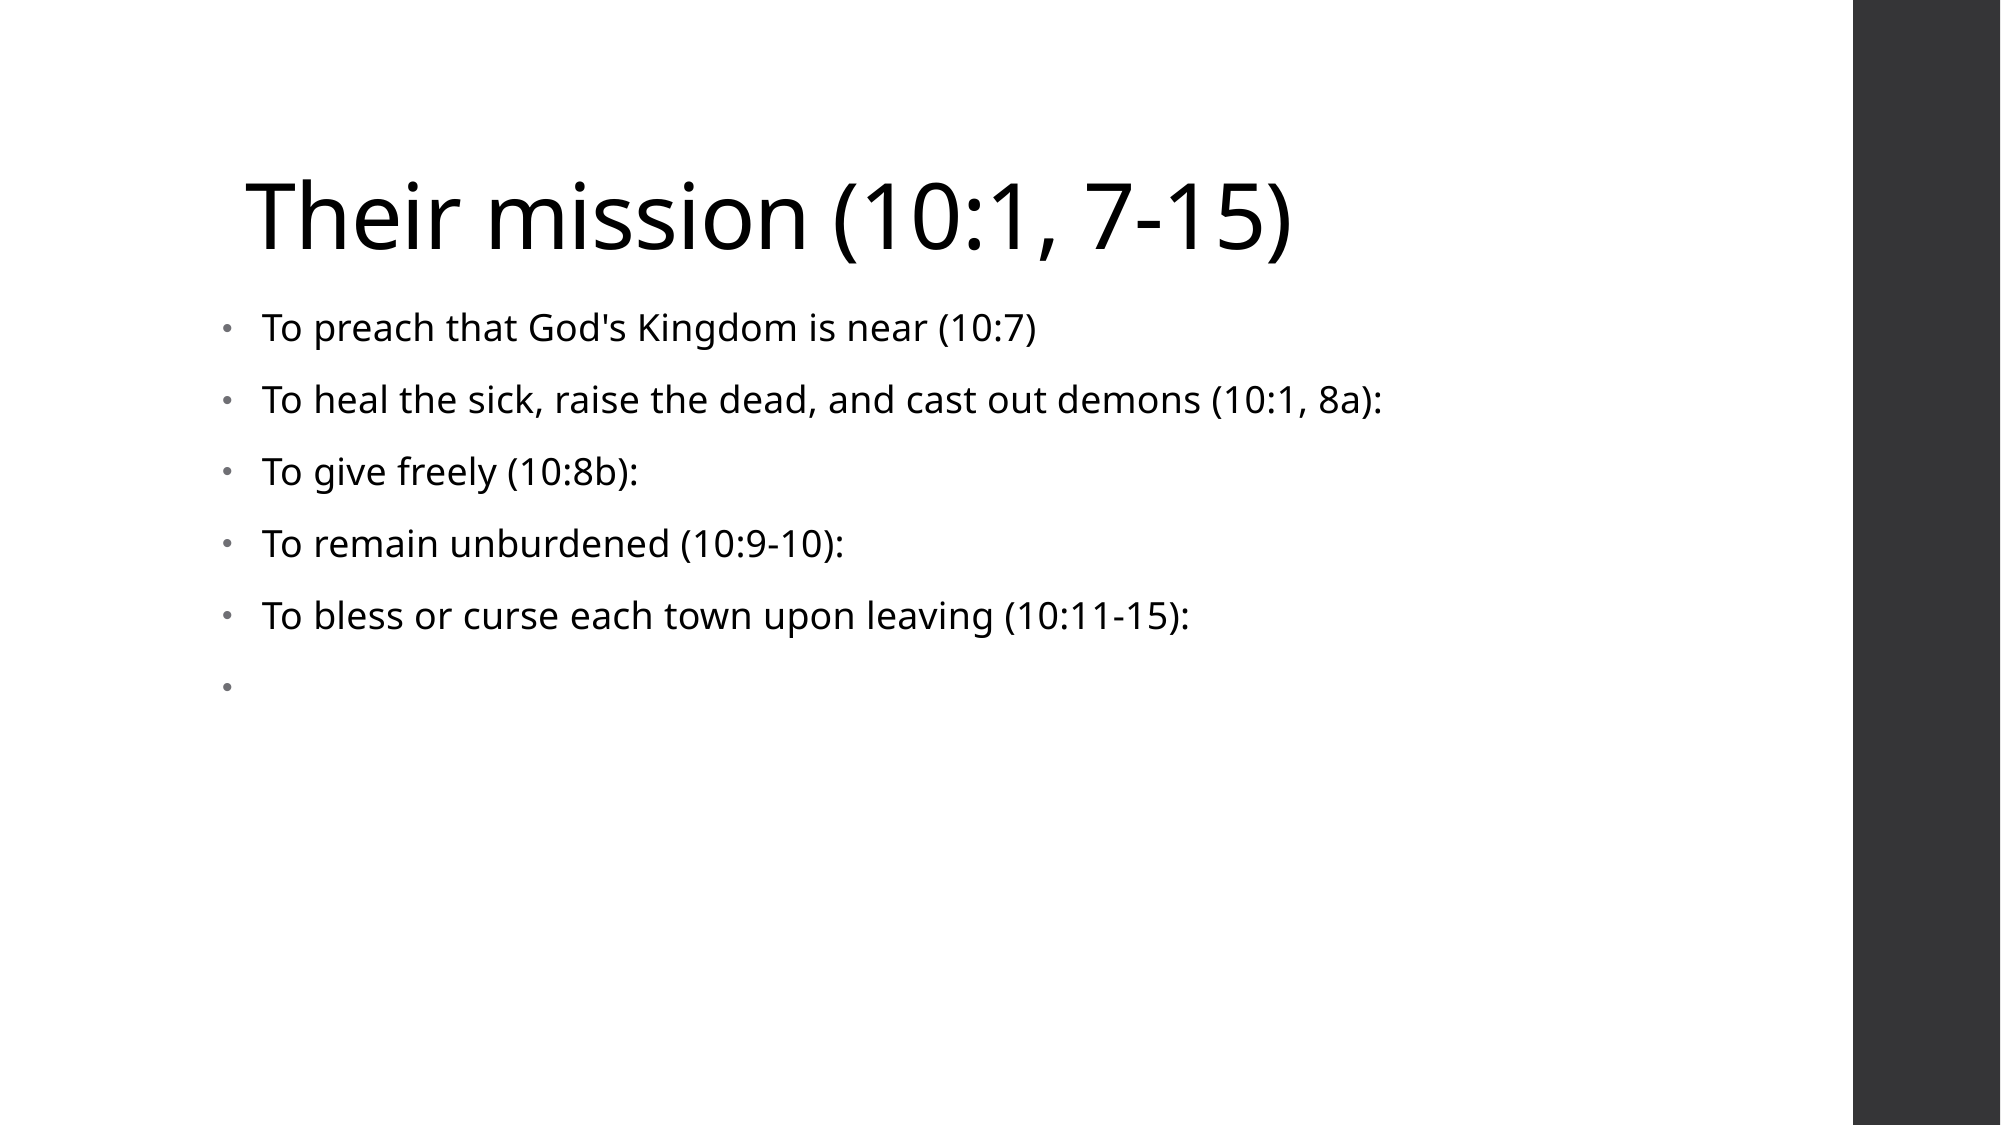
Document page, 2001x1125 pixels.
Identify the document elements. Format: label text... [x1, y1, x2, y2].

list To preach that God's Kingdom is near (10:7) To heal the sick, raise the dead, and cast out demons (10:1, 8a): To give freely (10:8b): To remain unburdened (10:9-10): To bless or curse each town upon leaving (10:11-15): [206, 299, 1617, 1014]
title Their mission (10:1, 7-15) [206, 60, 1797, 278]
